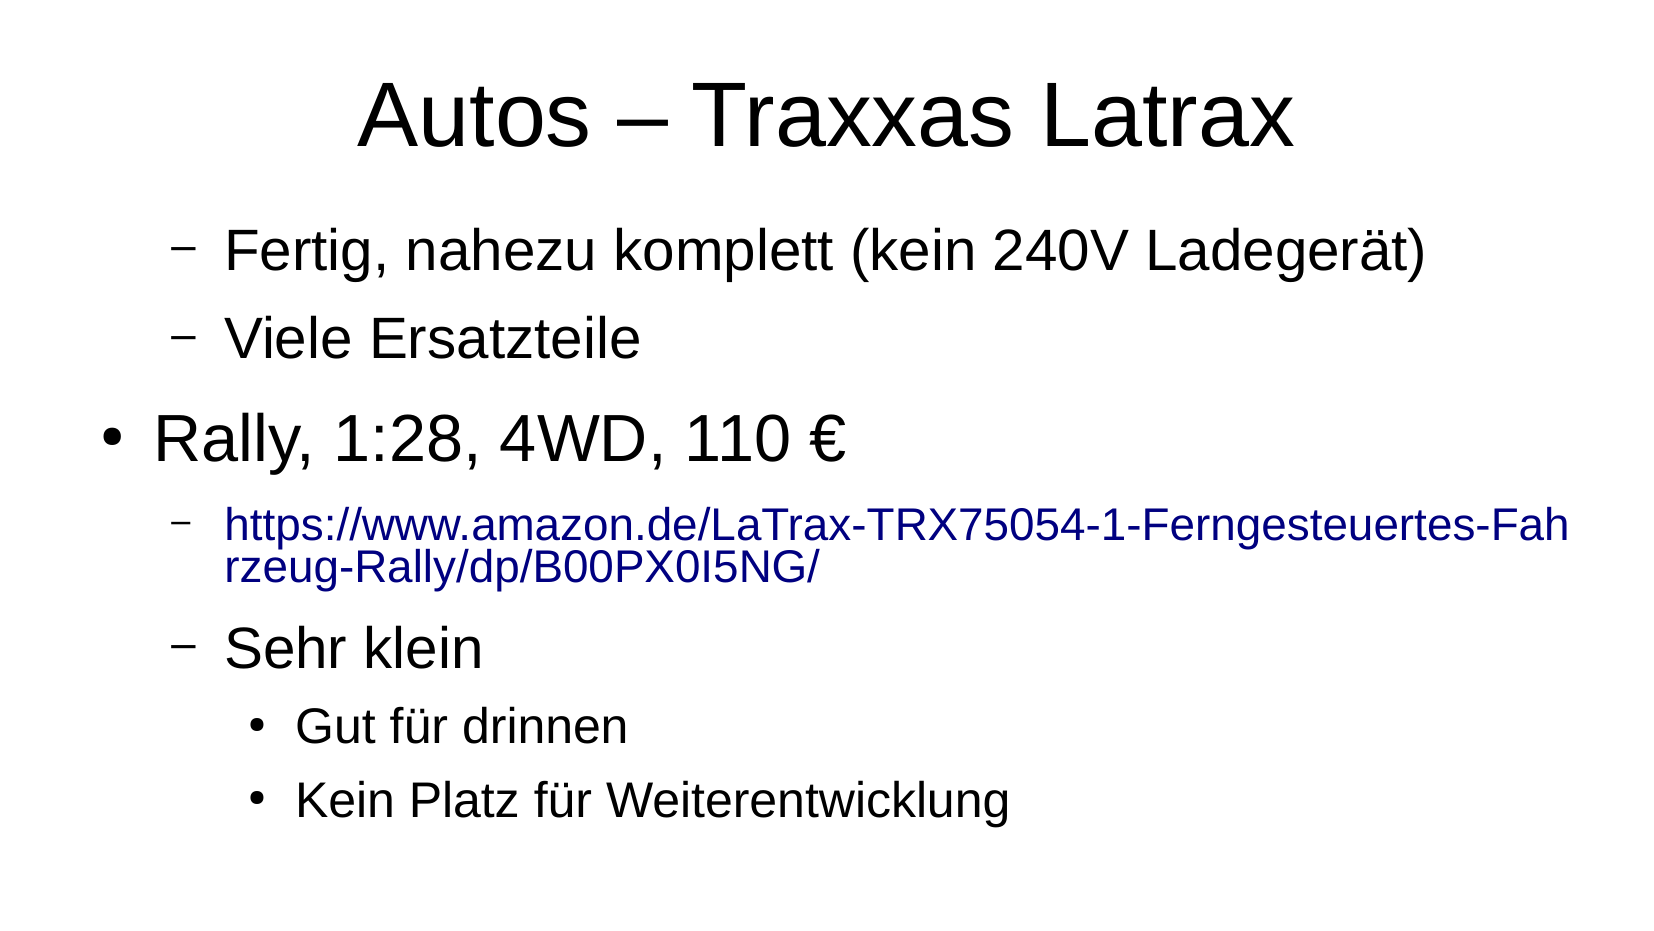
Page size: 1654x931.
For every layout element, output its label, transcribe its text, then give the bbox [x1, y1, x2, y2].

list Fertig, nahezu komplett (kein 240V Ladegerät) Viele Ersatzteile Rally, 1:28, 4WD, 110 € https://www.amazon.de/LaTrax-TRX75054-1-Ferngesteuertes-Fahrzeug-Rally/dp/B00PX0I5NG/ Sehr klein Gut für drinnen Kein Platz für Weiterentwicklung [82, 217, 1571, 910]
title Autos – Traxxas Latrax [82, 37, 1571, 193]
